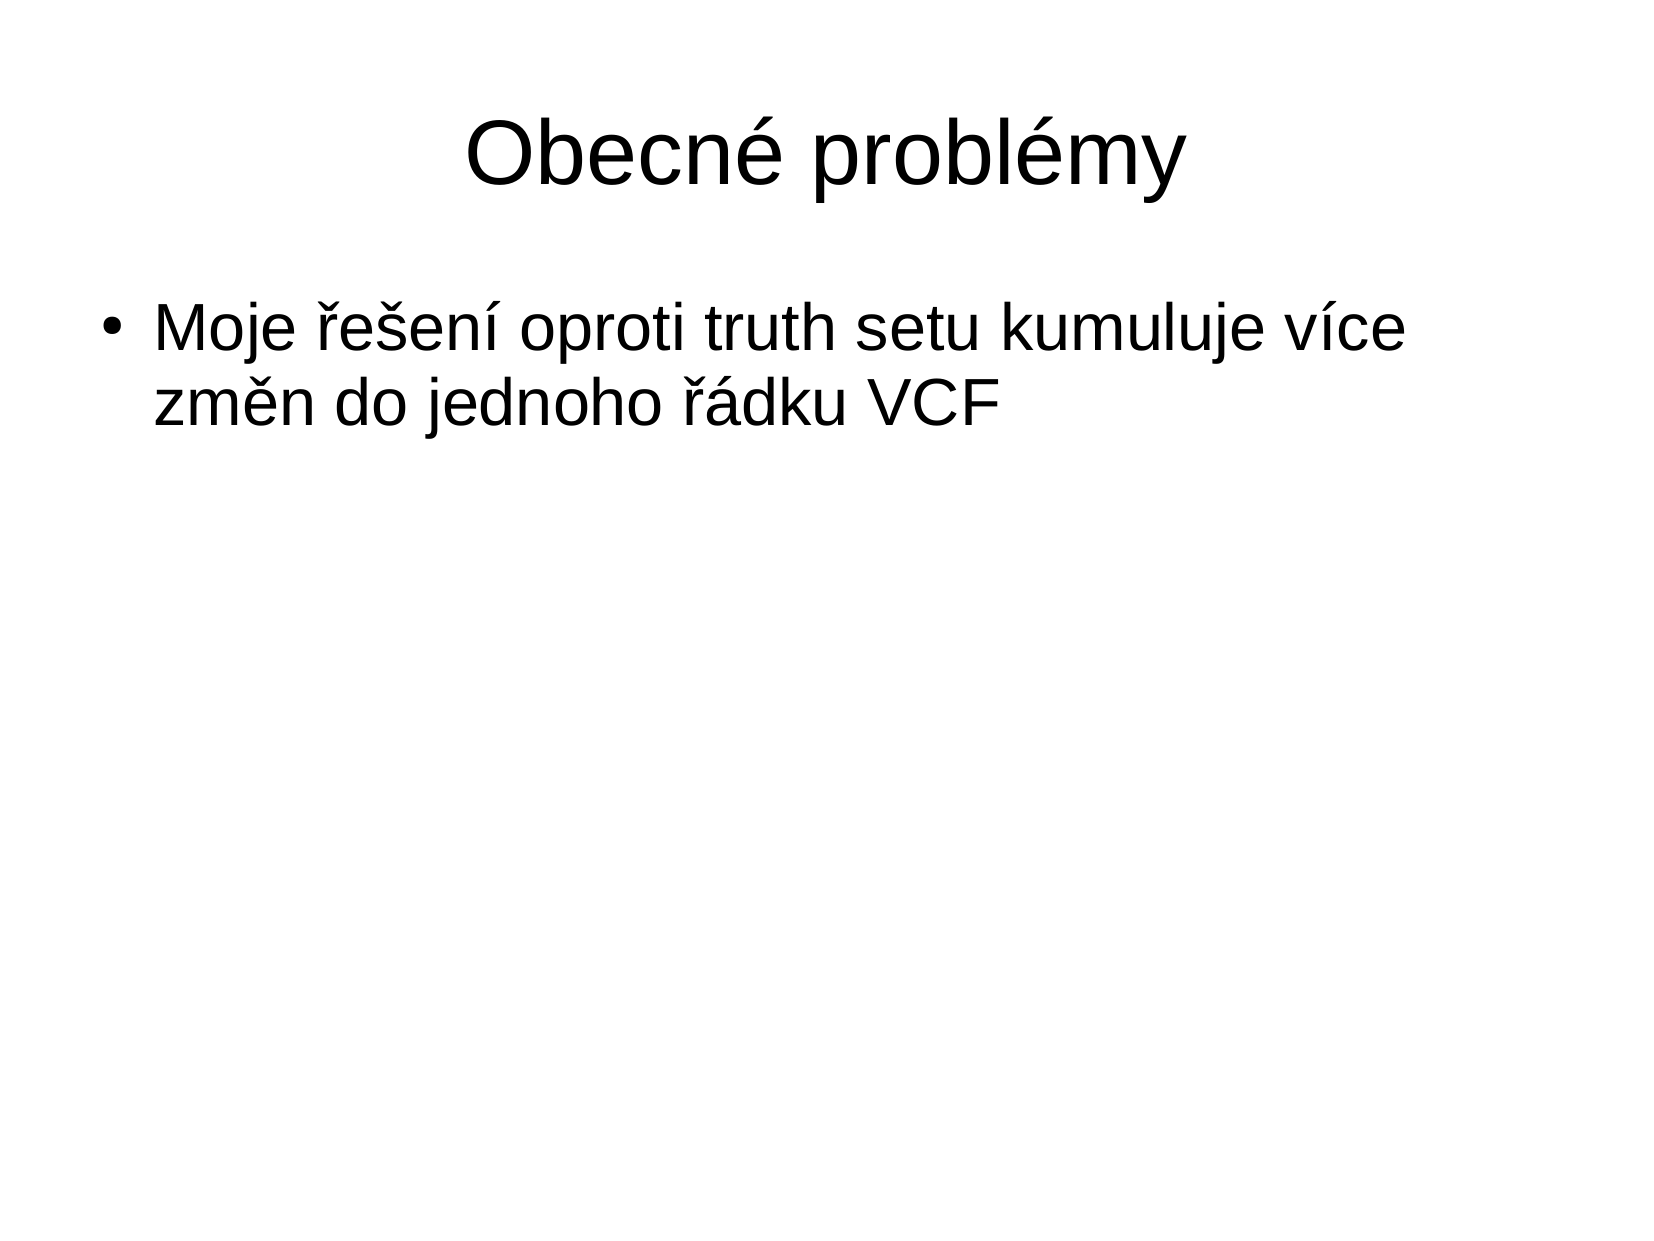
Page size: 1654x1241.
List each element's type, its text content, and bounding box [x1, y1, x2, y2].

title Obecné problémy [82, 49, 1571, 257]
list Moje řešení oproti truth setu kumuluje více změn do jednoho řádku VCF [82, 290, 1571, 1010]
